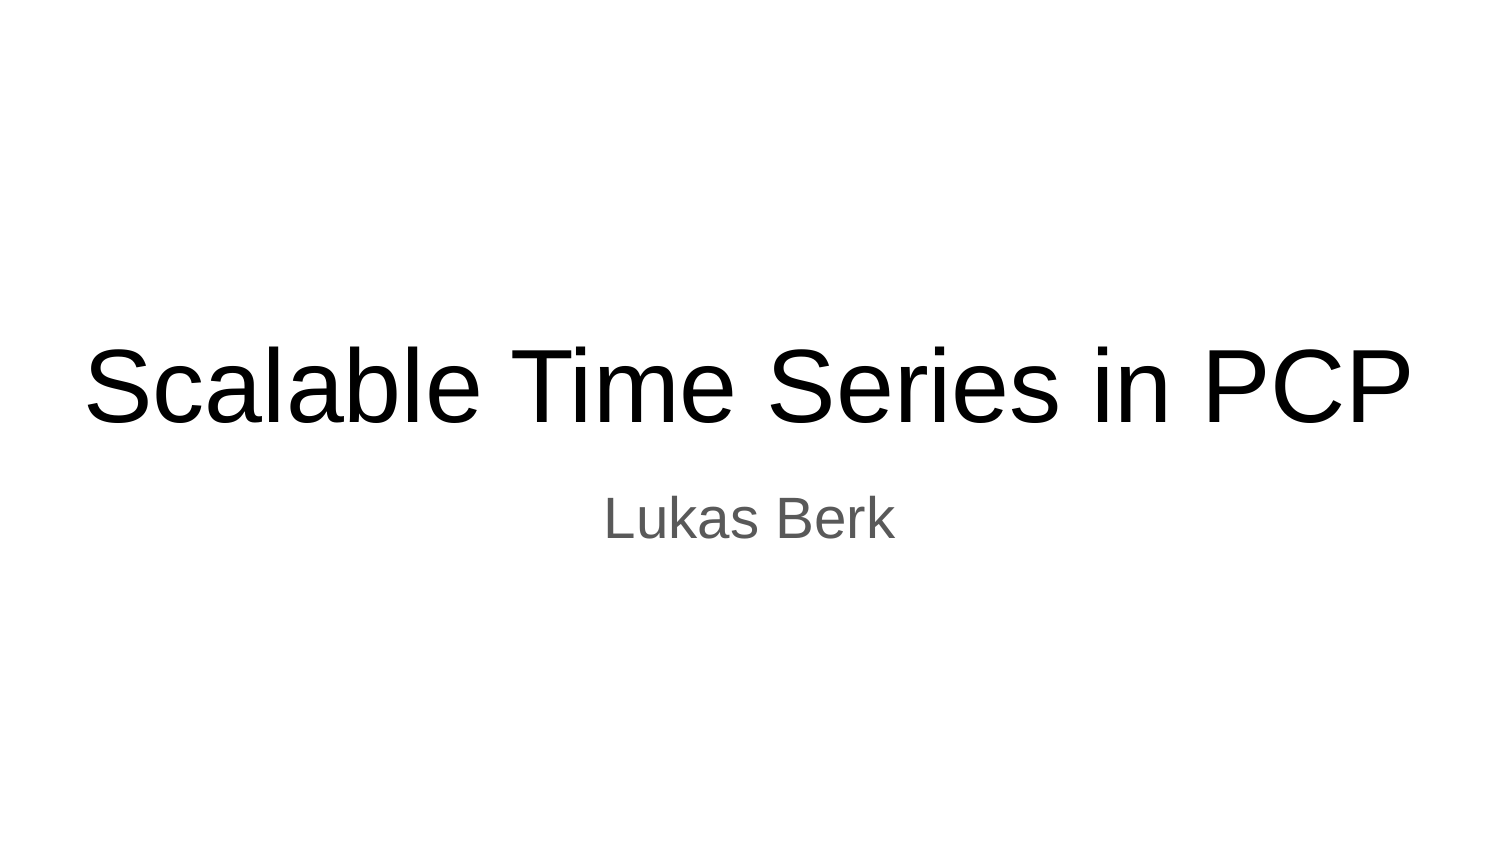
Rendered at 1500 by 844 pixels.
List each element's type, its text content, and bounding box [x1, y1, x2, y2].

subtitle Lukas Berk [51, 464, 1449, 595]
title Scalable Time Series in PCP [51, 122, 1449, 459]
